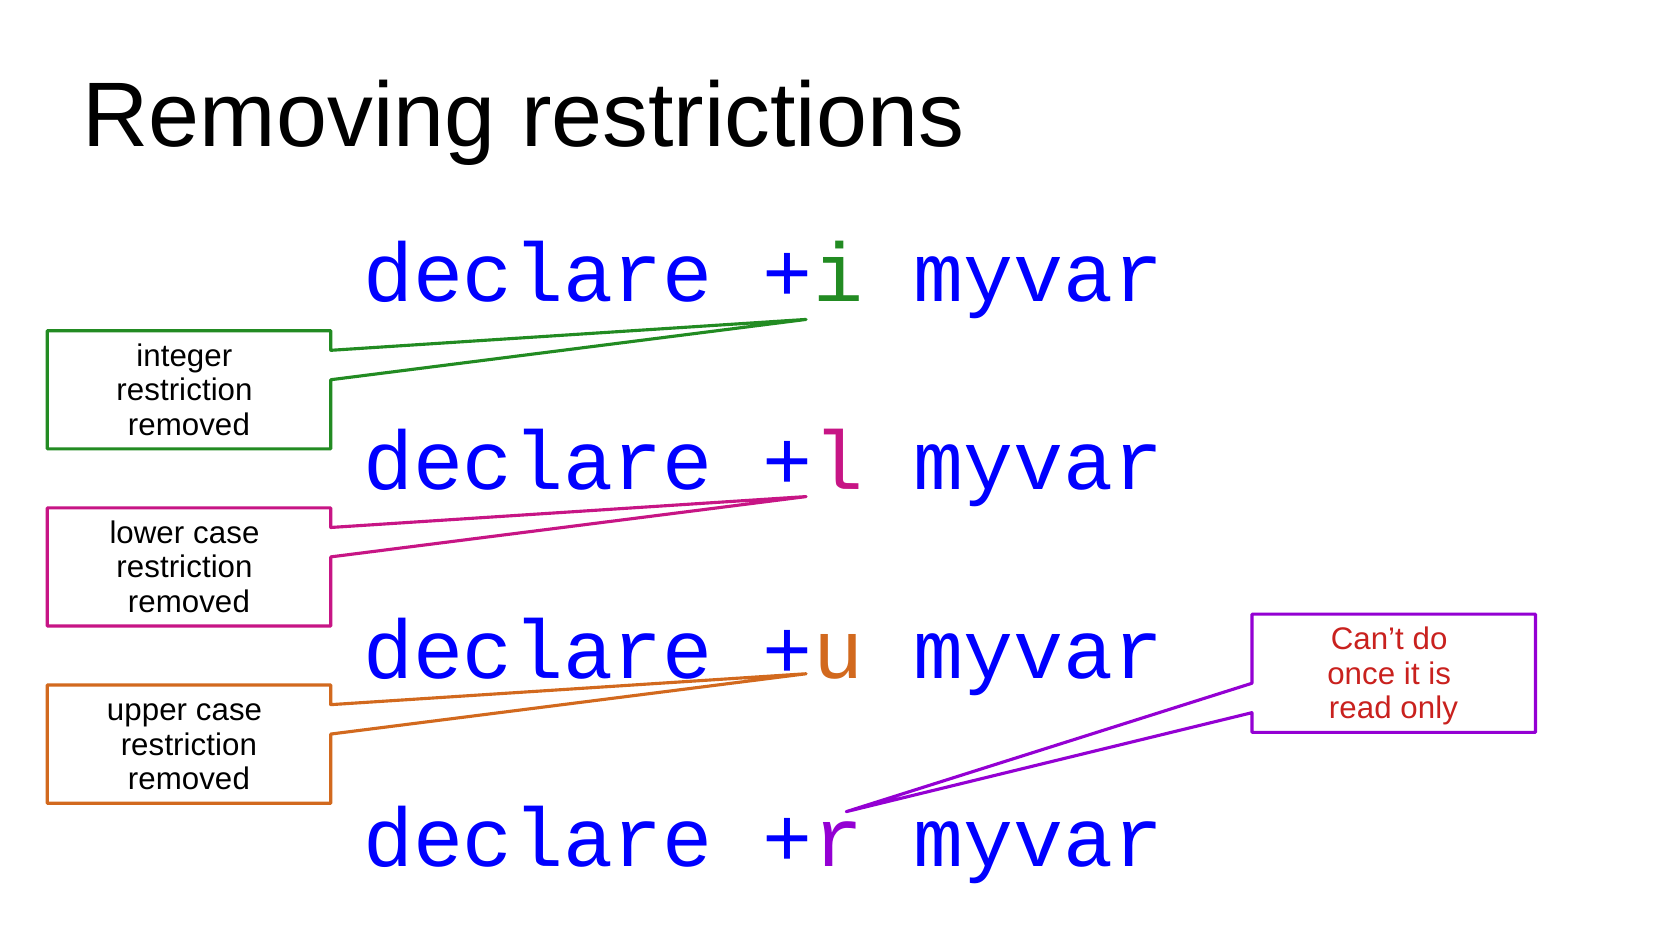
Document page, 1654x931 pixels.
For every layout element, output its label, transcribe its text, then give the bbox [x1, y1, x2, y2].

text_box upper case restriction removed [47, 673, 807, 804]
text_box declare +i myvar declare +l myvar declare +u myvar declare +r myvar [348, 224, 1217, 899]
text_box Can’t do once it is read only [846, 614, 1536, 812]
text_box integer restriction removed [47, 319, 807, 449]
text_box lower case restriction removed [47, 496, 807, 627]
title Removing restrictions [82, 37, 1571, 193]
